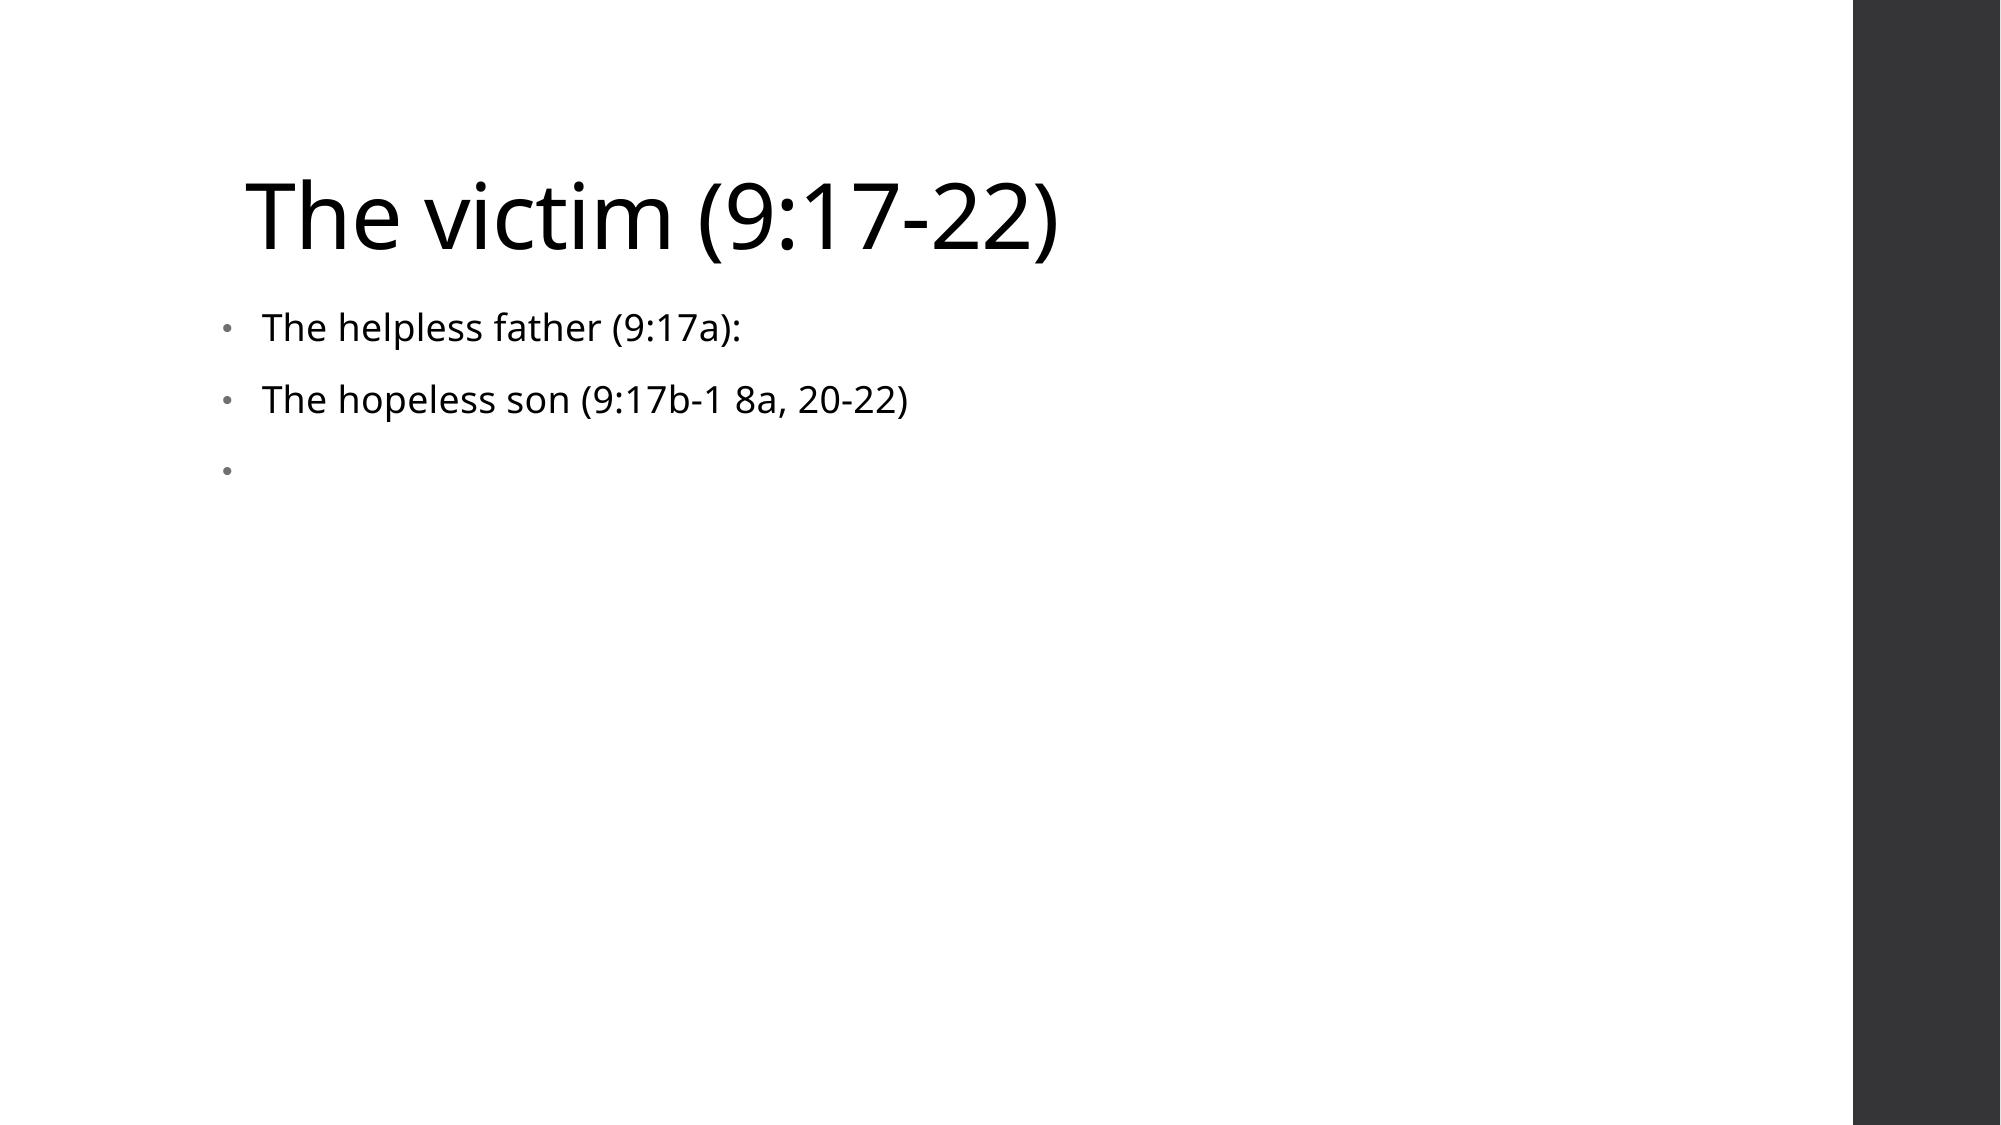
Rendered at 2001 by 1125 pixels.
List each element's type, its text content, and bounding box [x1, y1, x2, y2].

list The helpless father (9:17a): The hopeless son (9:17b-1 8a, 20-22) [206, 299, 1617, 1014]
title The victim (9:17-22) [206, 60, 1797, 278]
